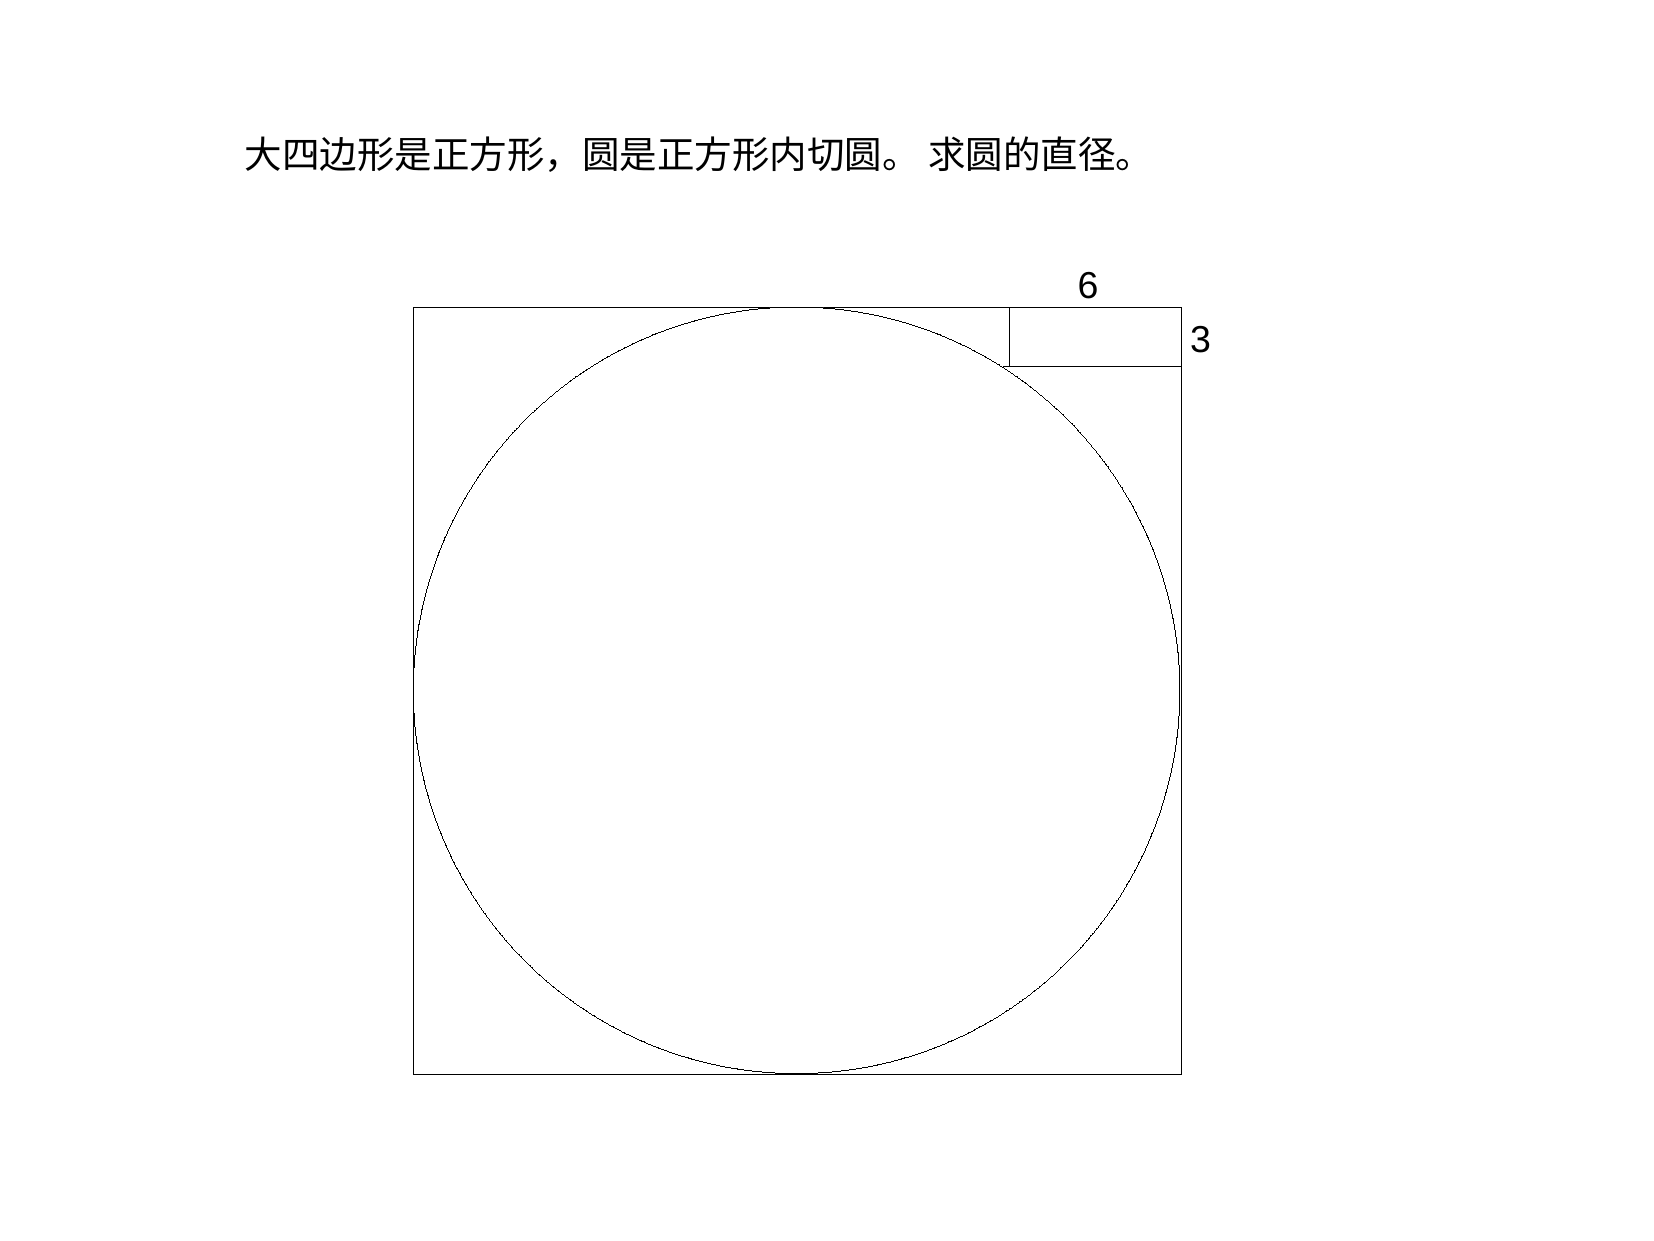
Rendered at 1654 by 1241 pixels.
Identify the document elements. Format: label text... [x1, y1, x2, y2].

text_box [413, 307, 1182, 1075]
text_box [1010, 307, 1182, 366]
text_box 3 [1175, 310, 1226, 368]
text_box 大四边形是正方形，圆是正方形内切圆。 求圆的直径。 [230, 118, 1171, 182]
text_box 6 [1062, 257, 1114, 315]
